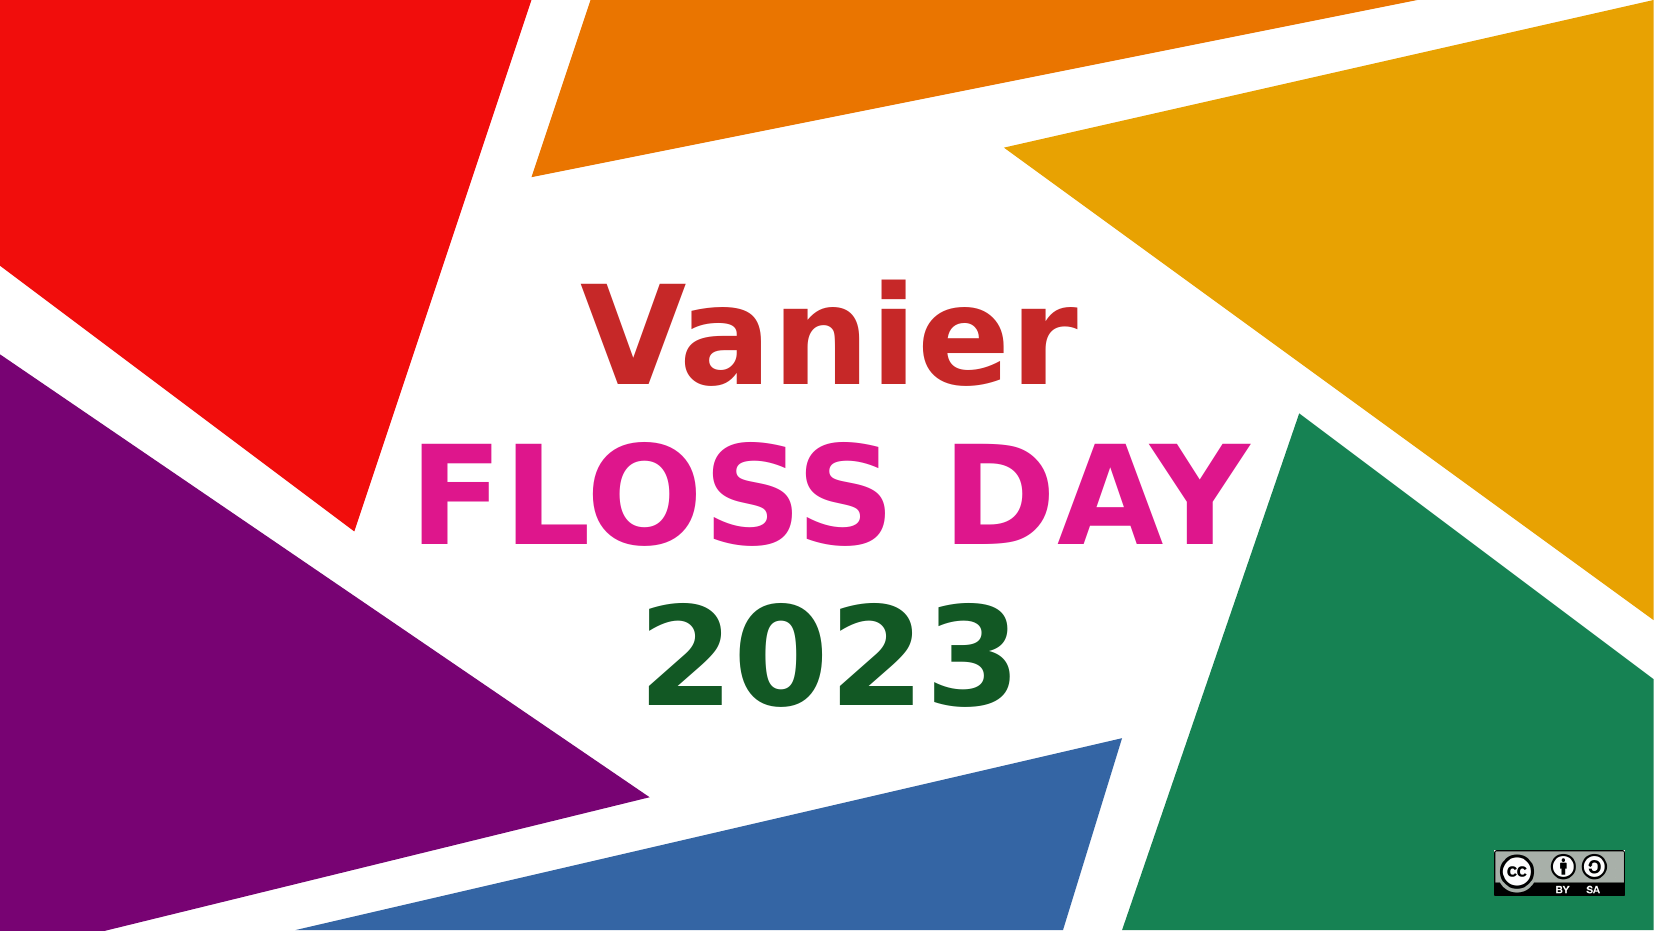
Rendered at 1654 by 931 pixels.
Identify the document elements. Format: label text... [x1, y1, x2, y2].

text_box Vanier FLOSS DAY 2023 [301, 147, 1359, 847]
picture [1494, 850, 1625, 896]
